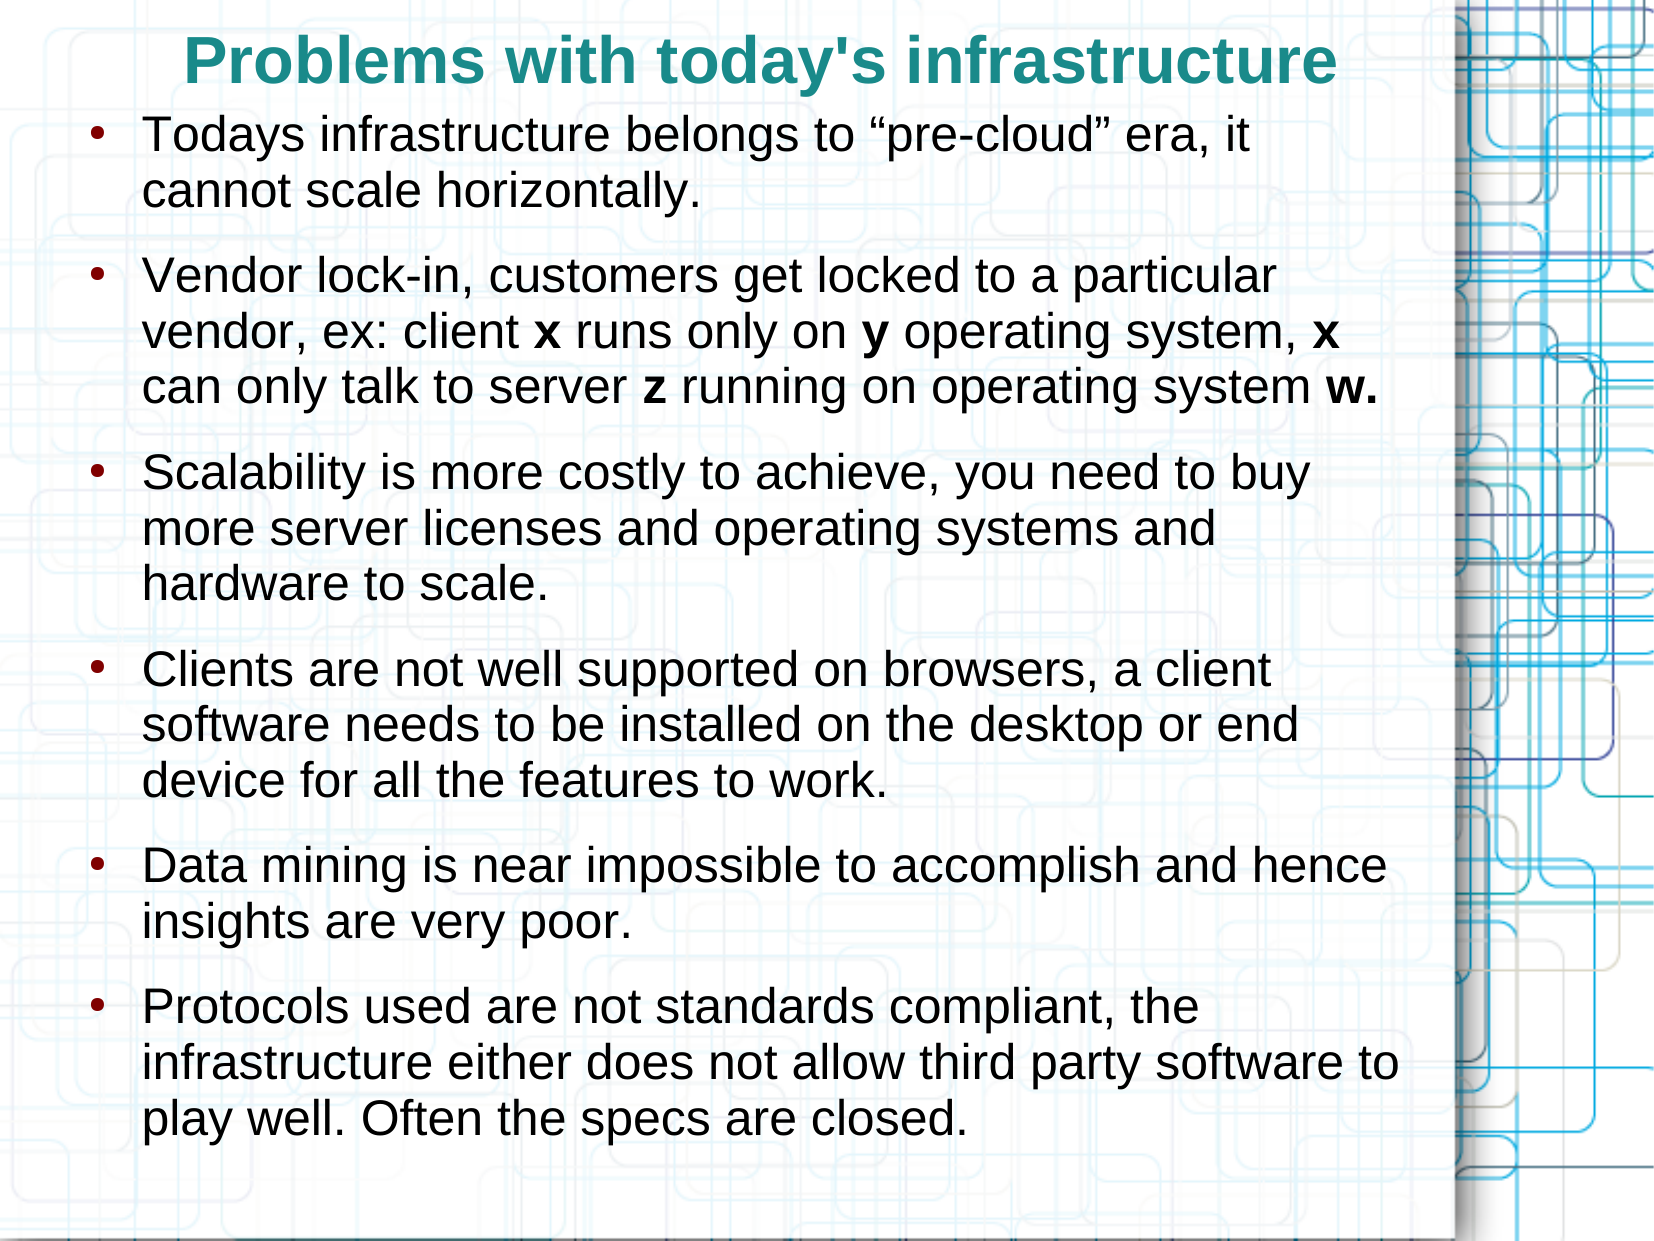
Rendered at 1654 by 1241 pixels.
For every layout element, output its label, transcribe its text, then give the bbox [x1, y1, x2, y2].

title Problems with today's infrastructure [82, 13, 1441, 107]
picture [0, 0, 1654, 1241]
list Todays infrastructure belongs to “pre-cloud” era, it cannot scale horizontally. Vendor lock-in, customers get locked to a particular vendor, ex: client x runs only on y operating system, x can only talk to server z running on operating system w. Scalability is more costly to achieve, you need to buy more server licenses and operating systems and hardware to scale. Clients are not well supported on browsers, a client software needs to be installed on the desktop or end device for all the features to work. Data mining is near impossible to accomplish and hence insights are very poor. Protocols used are not standards compliant, the infrastructure either does not allow third party software to play well. Often the specs are closed. [70, 106, 1406, 1146]
